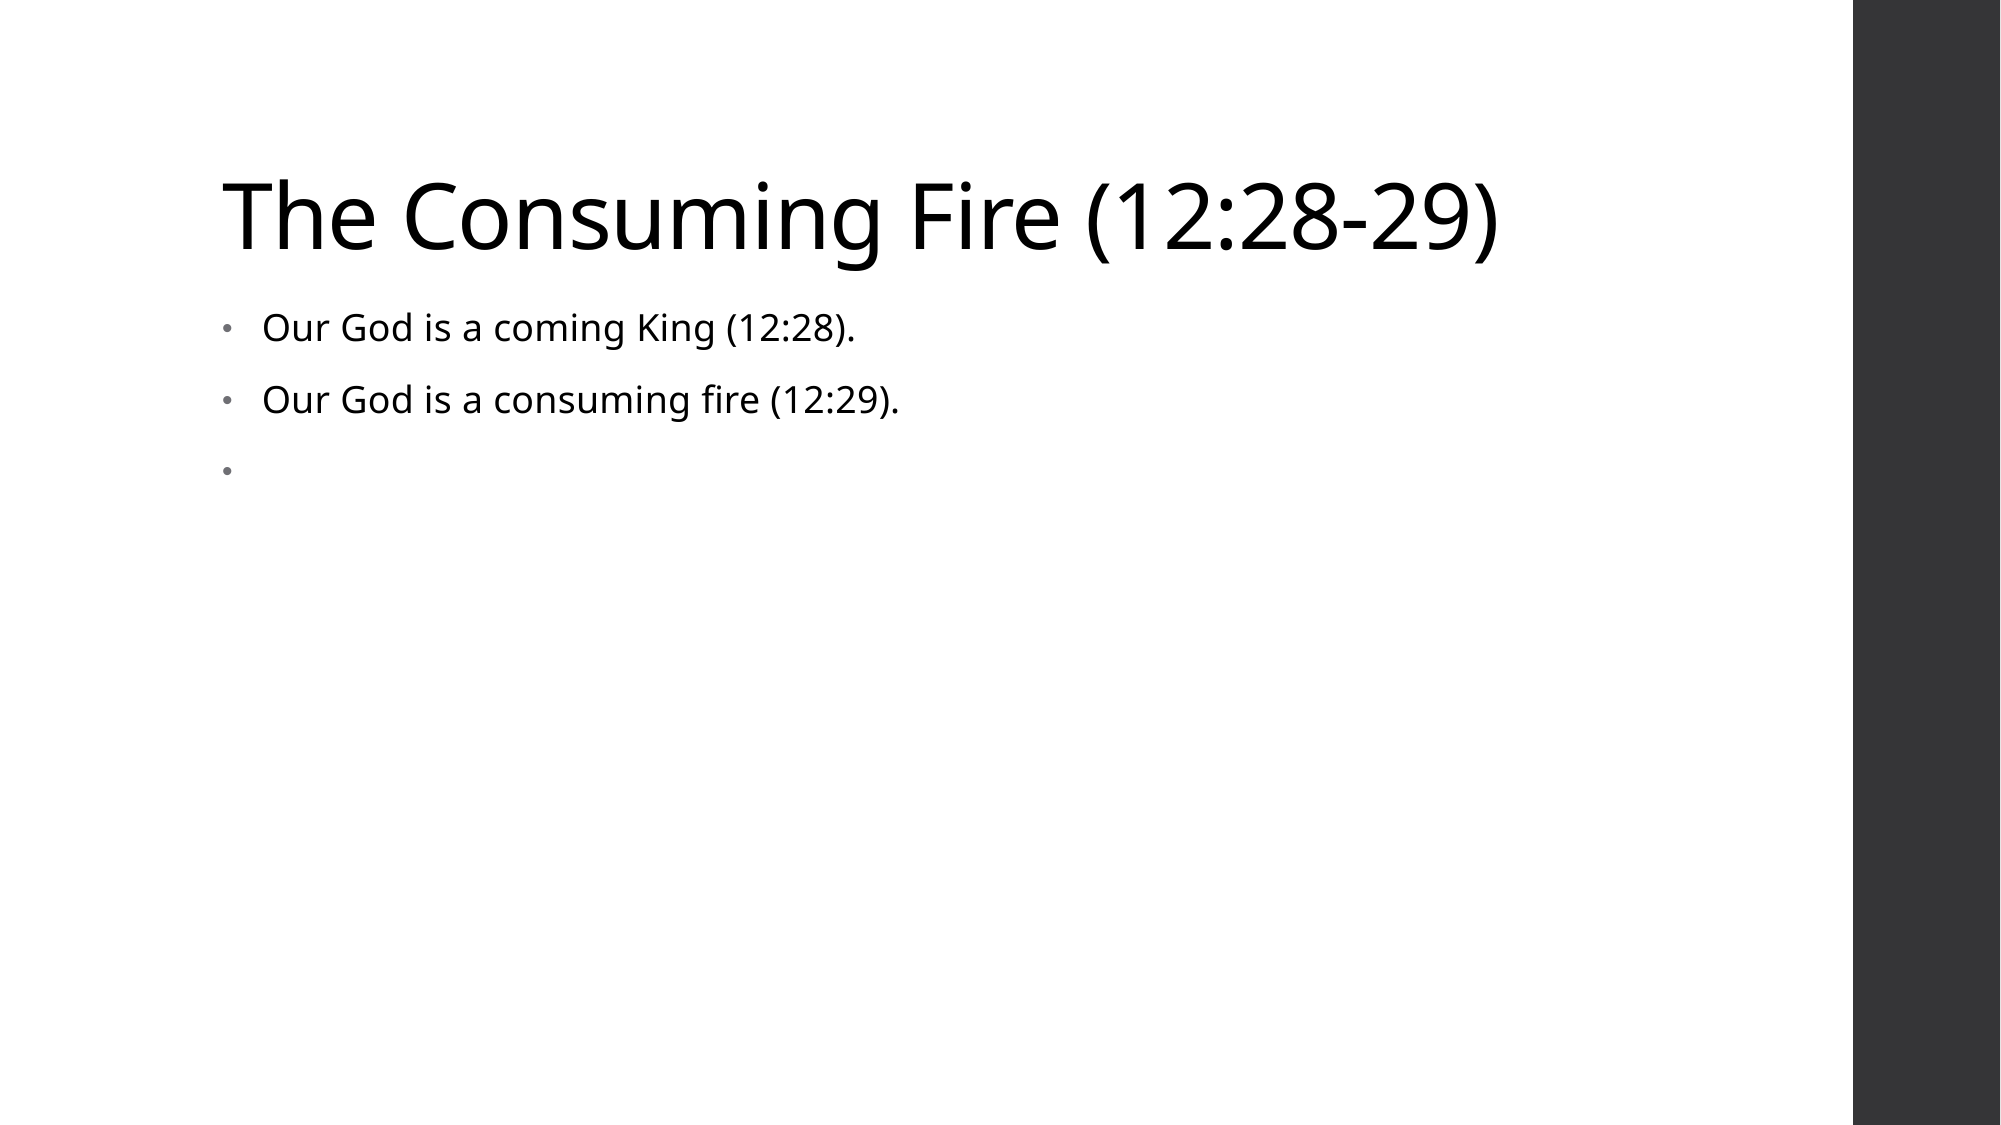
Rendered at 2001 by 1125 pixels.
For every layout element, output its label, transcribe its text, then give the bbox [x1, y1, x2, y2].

list Our God is a coming King (12:28). Our God is a consuming fire (12:29). [206, 299, 1617, 1014]
title The Consuming Fire (12:28-29) [206, 60, 1797, 278]
